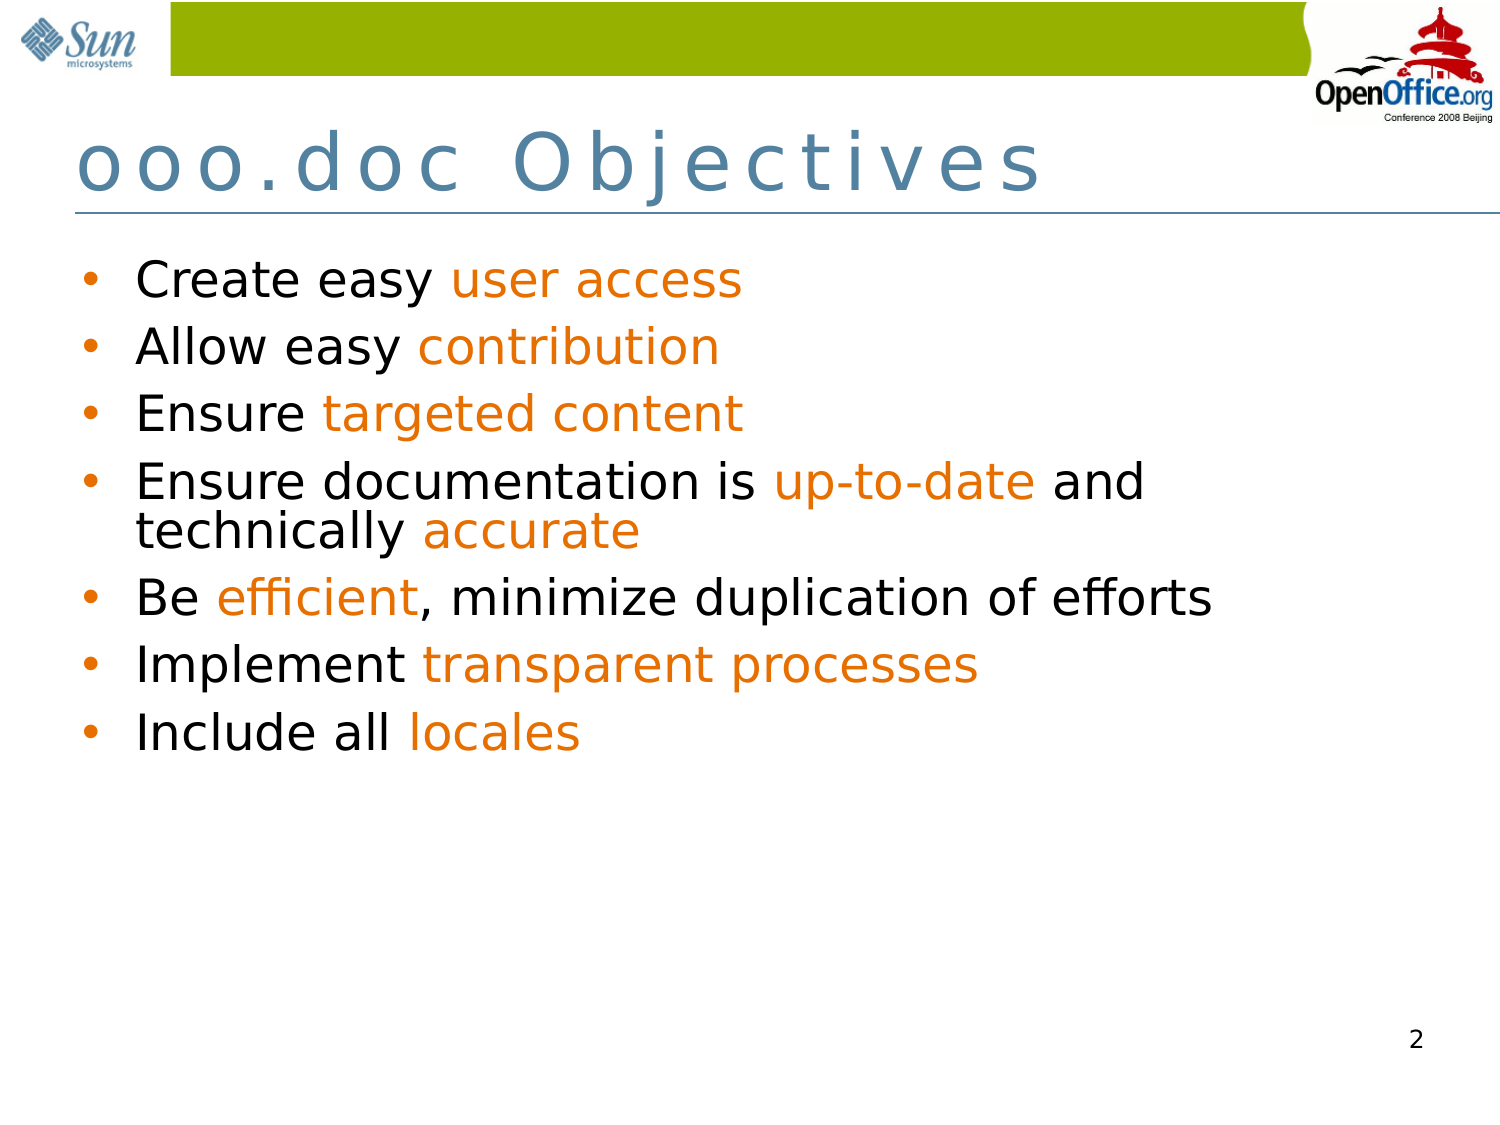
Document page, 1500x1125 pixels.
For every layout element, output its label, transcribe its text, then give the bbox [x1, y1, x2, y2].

list Create easy user access Allow easy contribution Ensure targeted content Ensure documentation is up-to-date and technically accurate Be efficient, minimize duplication of efforts Implement transparent processes Include all locales [64, 258, 1415, 1024]
title ooo.doc Objectives [75, 116, 1437, 210]
picture [156, 2, 1500, 124]
